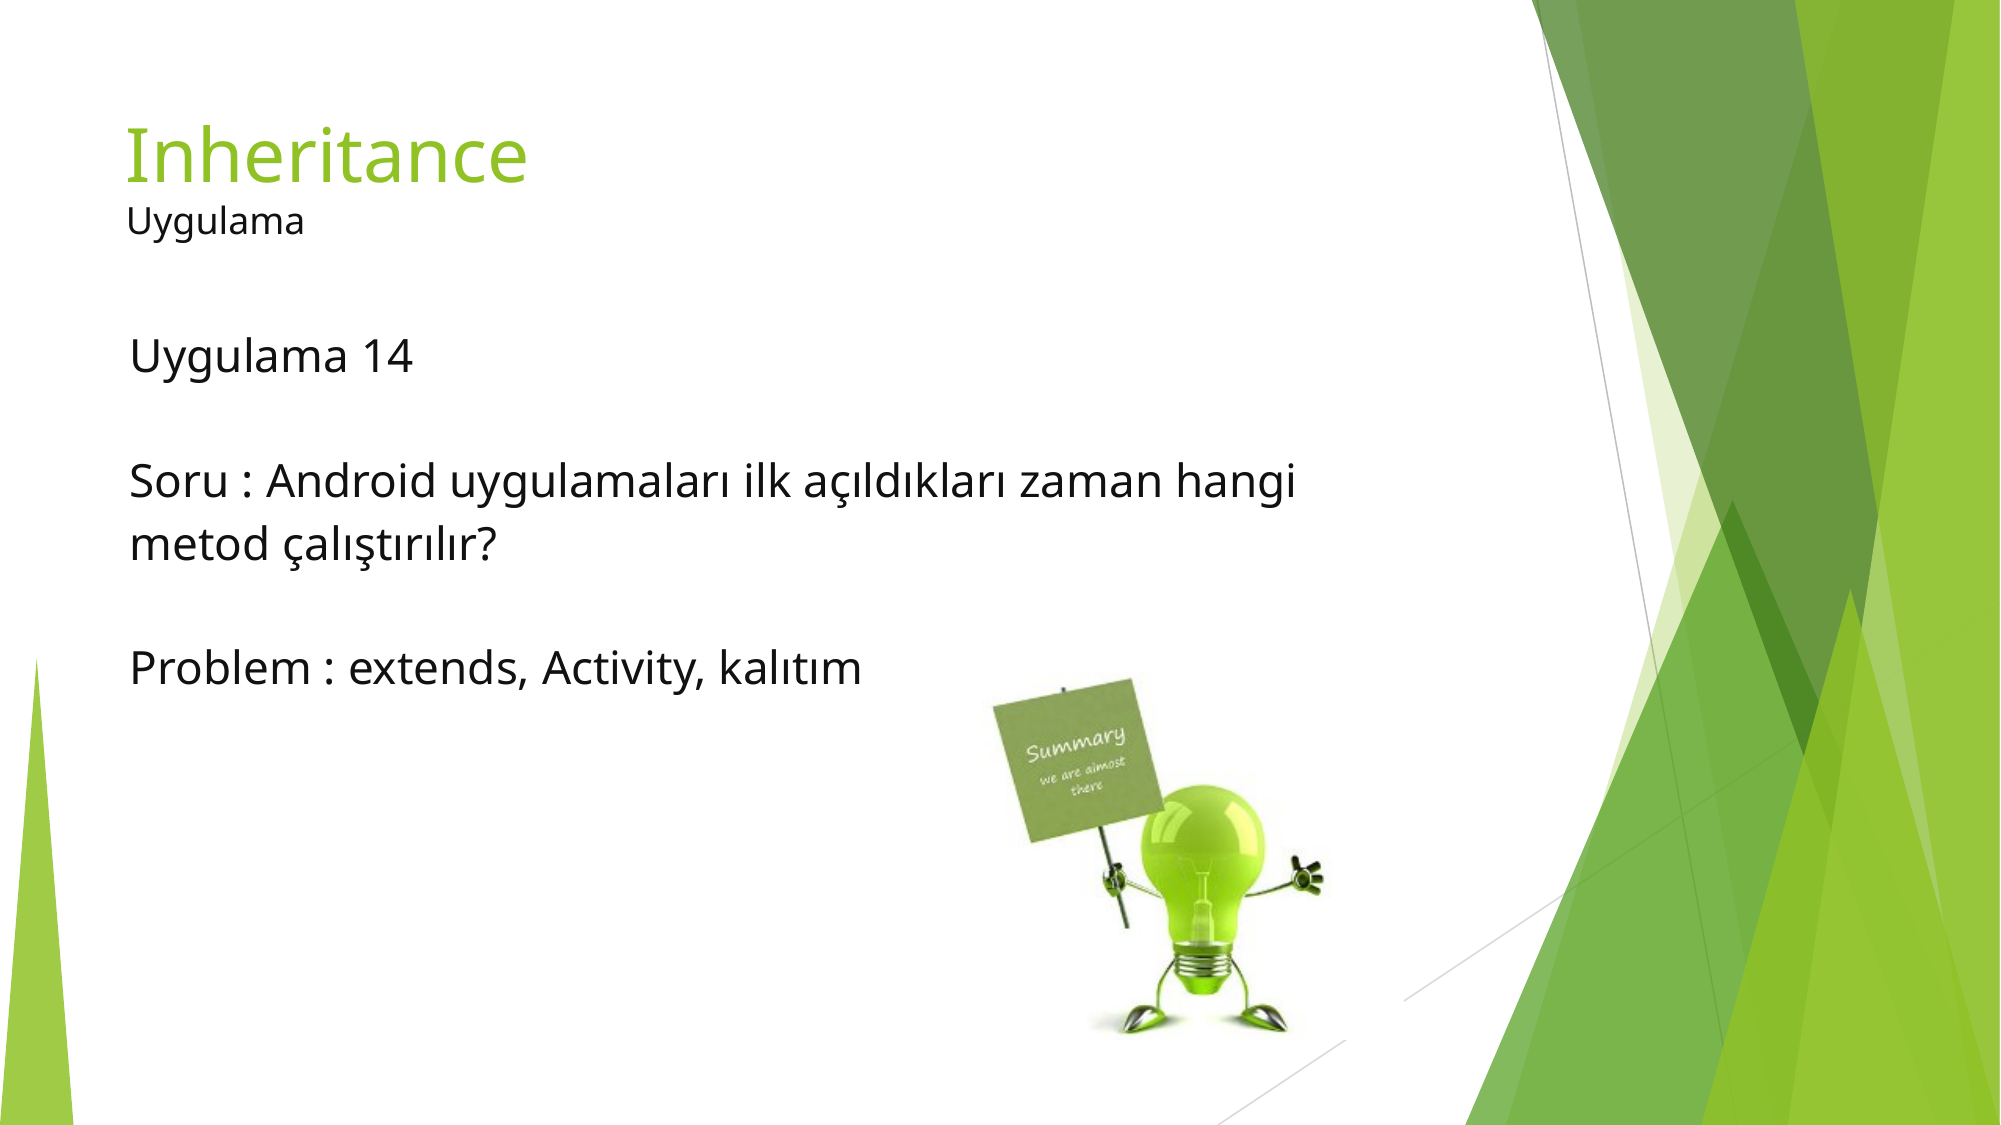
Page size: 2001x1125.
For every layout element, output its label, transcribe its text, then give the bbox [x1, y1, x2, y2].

picture [956, 672, 1404, 1040]
title Inheritance Uygulama [111, 99, 1522, 317]
text_box Uygulama 14 Soru : Android uygulamaları ilk açıldıkları zaman hangi metod çalıştırılır? Problem : extends, Activity, kalıtım [129, 291, 1335, 919]
